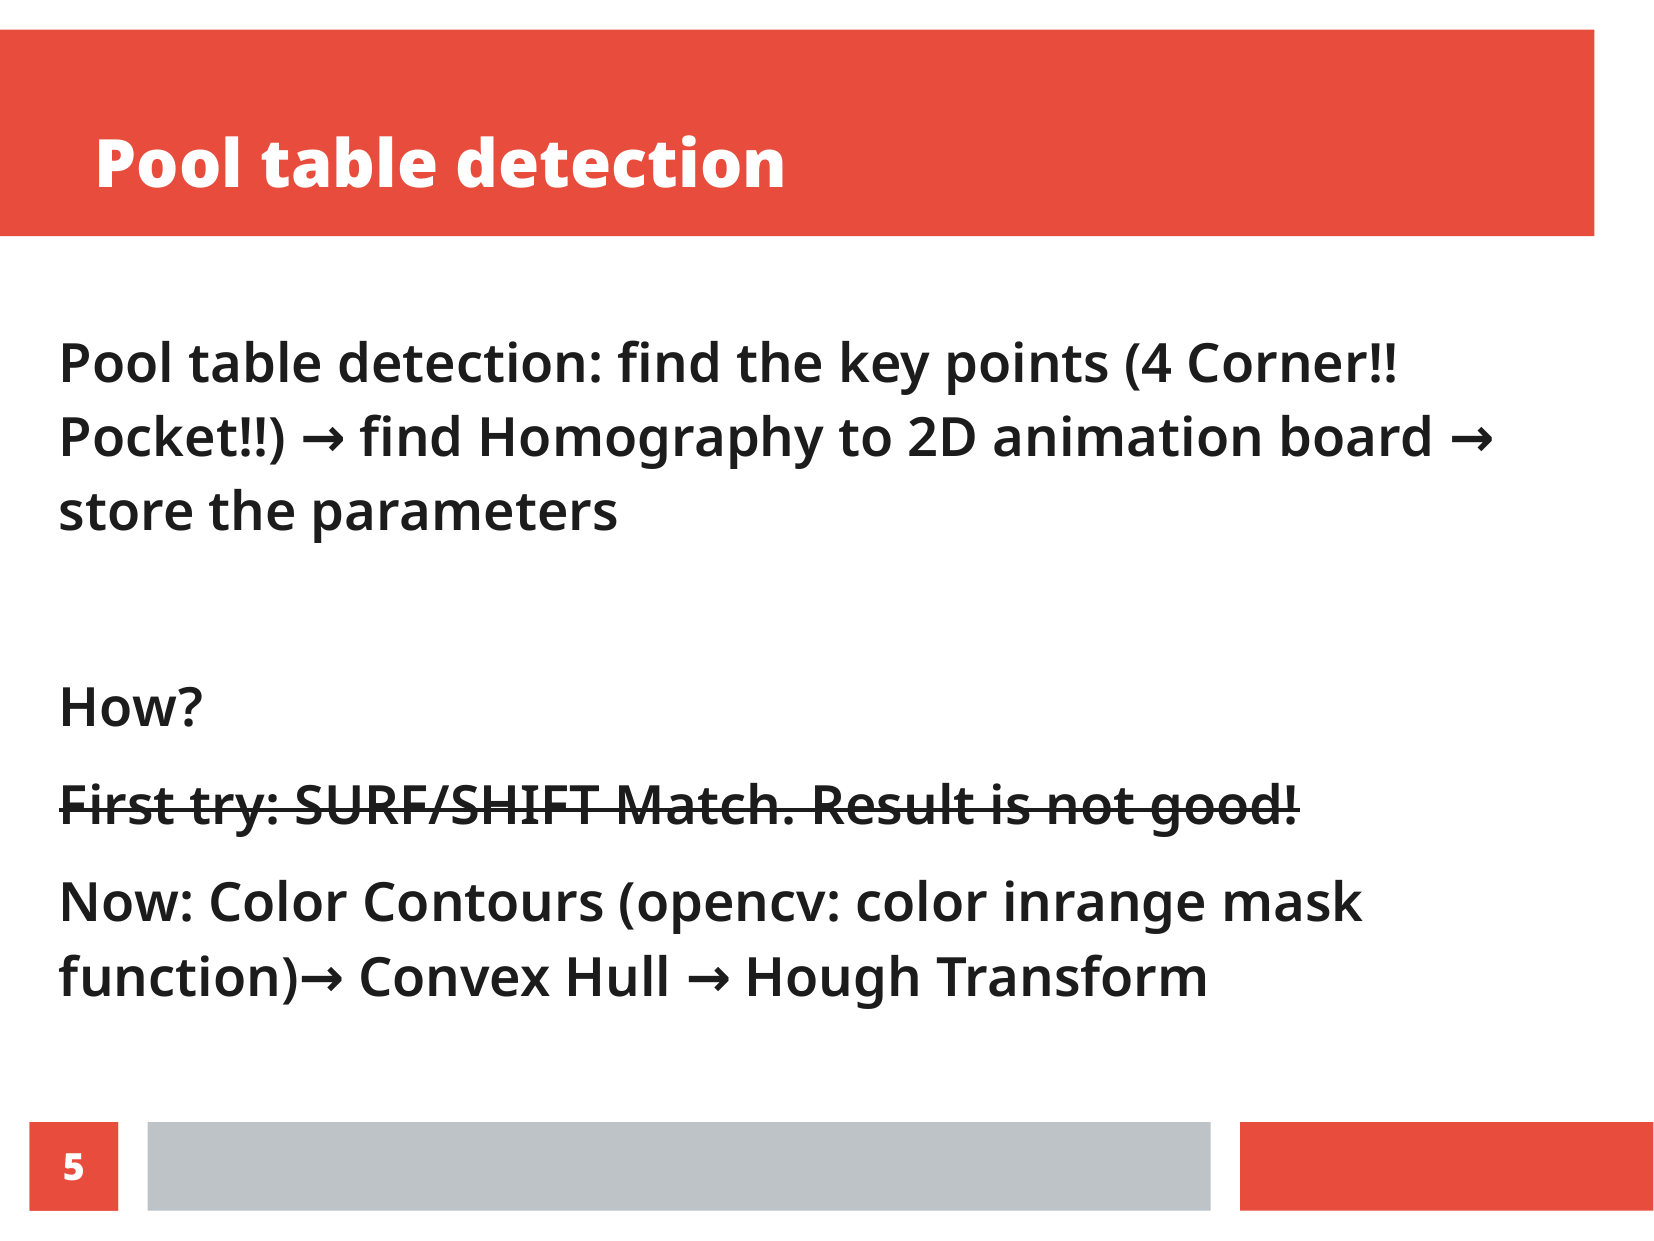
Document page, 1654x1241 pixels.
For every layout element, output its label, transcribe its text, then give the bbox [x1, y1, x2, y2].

title Pool table detection [59, 59, 1595, 207]
list Pool table detection: find the key points (4 Corner!! Pocket!!) → find Homography to 2D animation board → store the parameters How? First try: SURF/SHIFT Match. Result is not good! Now: Color Contours (opencv: color inrange mask function)→ Convex Hull → Hough Transform [59, 324, 1565, 1093]
